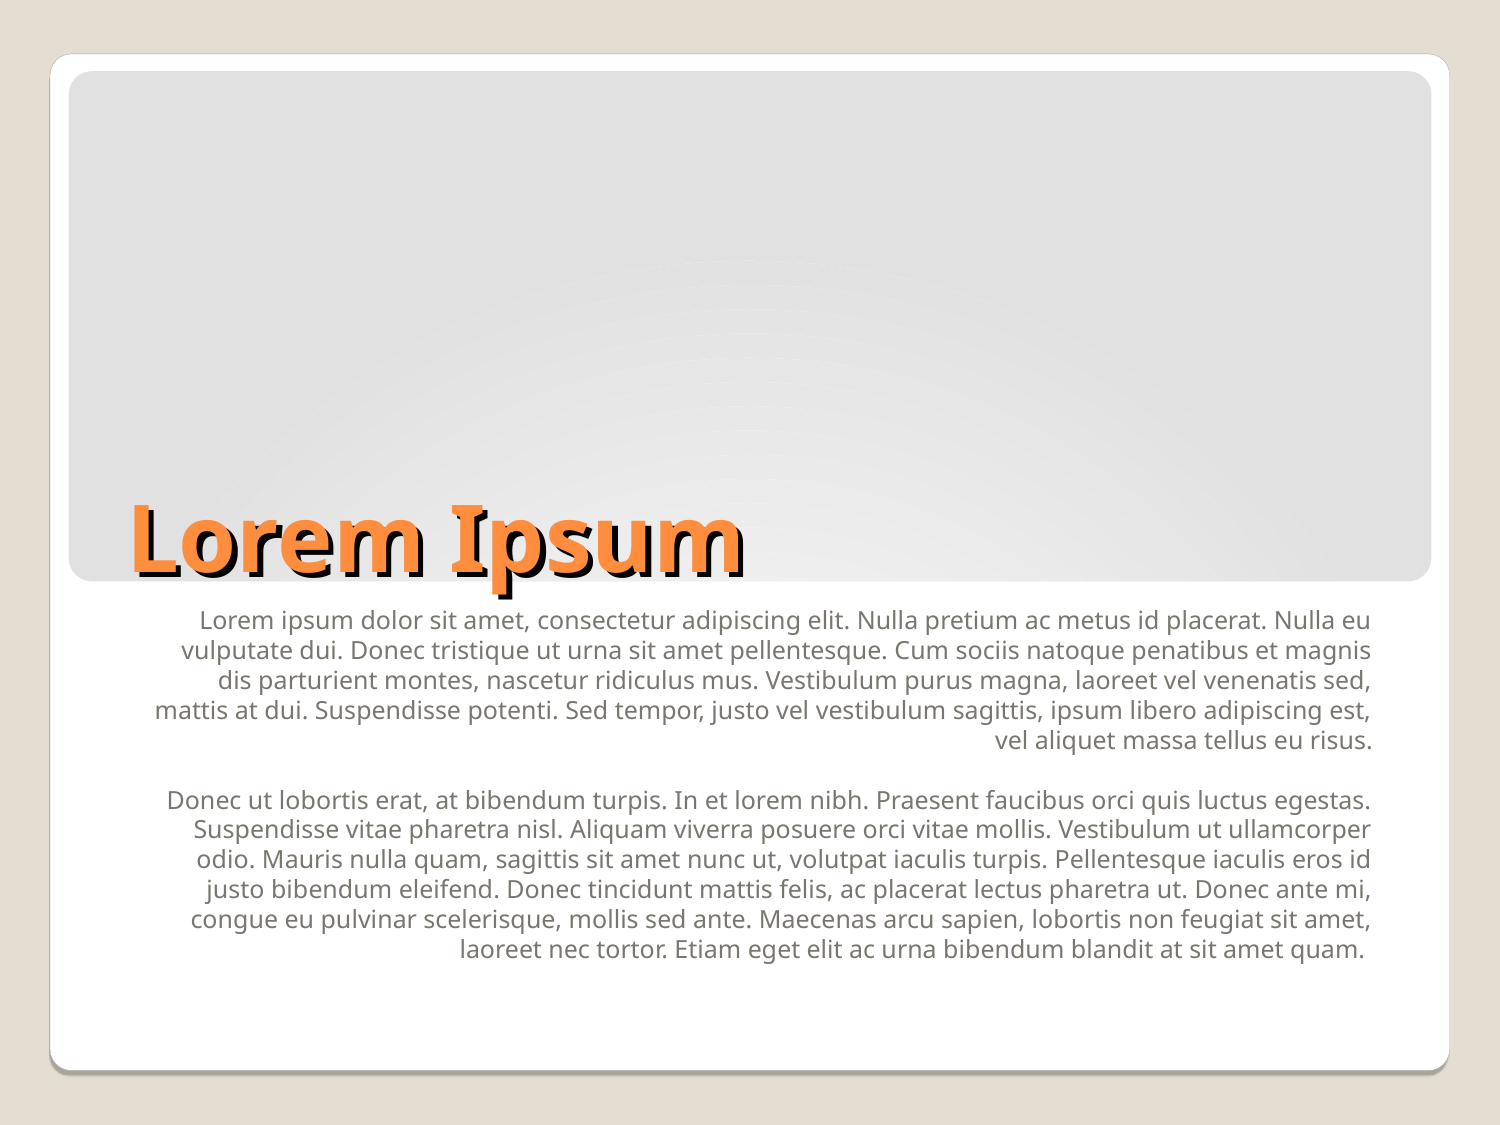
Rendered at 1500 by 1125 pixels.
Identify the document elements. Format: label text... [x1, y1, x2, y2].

title Lorem Ipsum [118, 298, 1394, 599]
subtitle Lorem ipsum dolor sit amet, consectetur adipiscing elit. Nulla pretium ac metus id placerat. Nulla eu vulputate dui. Donec tristique ut urna sit amet pellentesque. Cum sociis natoque penatibus et magnis dis parturient montes, nascetur ridiculus mus. Vestibulum purus magna, laoreet vel venenatis sed, mattis at dui. Suspendisse potenti. Sed tempor, justo vel vestibulum sagittis, ipsum libero adipiscing est, vel aliquet massa tellus eu risus. Donec ut lobortis erat, at bibendum turpis. In et lorem nibh. Praesent faucibus orci quis luctus egestas. Suspendisse vitae pharetra nisl. Aliquam viverra posuere orci vitae mollis. Vestibulum ut ullamcorper odio. Mauris nulla quam, sagittis sit amet nunc ut, volutpat iaculis turpis. Pellentesque iaculis eros id justo bibendum eleifend. Donec tincidunt mattis felis, ac placerat lectus pharetra ut. Donec ante mi, congue eu pulvinar scelerisque, mollis sed ante. Maecenas arcu sapien, lobortis non feugiat sit amet, laoreet nec tortor. Etiam eget elit ac urna bibendum blandit at sit amet quam. [118, 604, 1394, 755]
